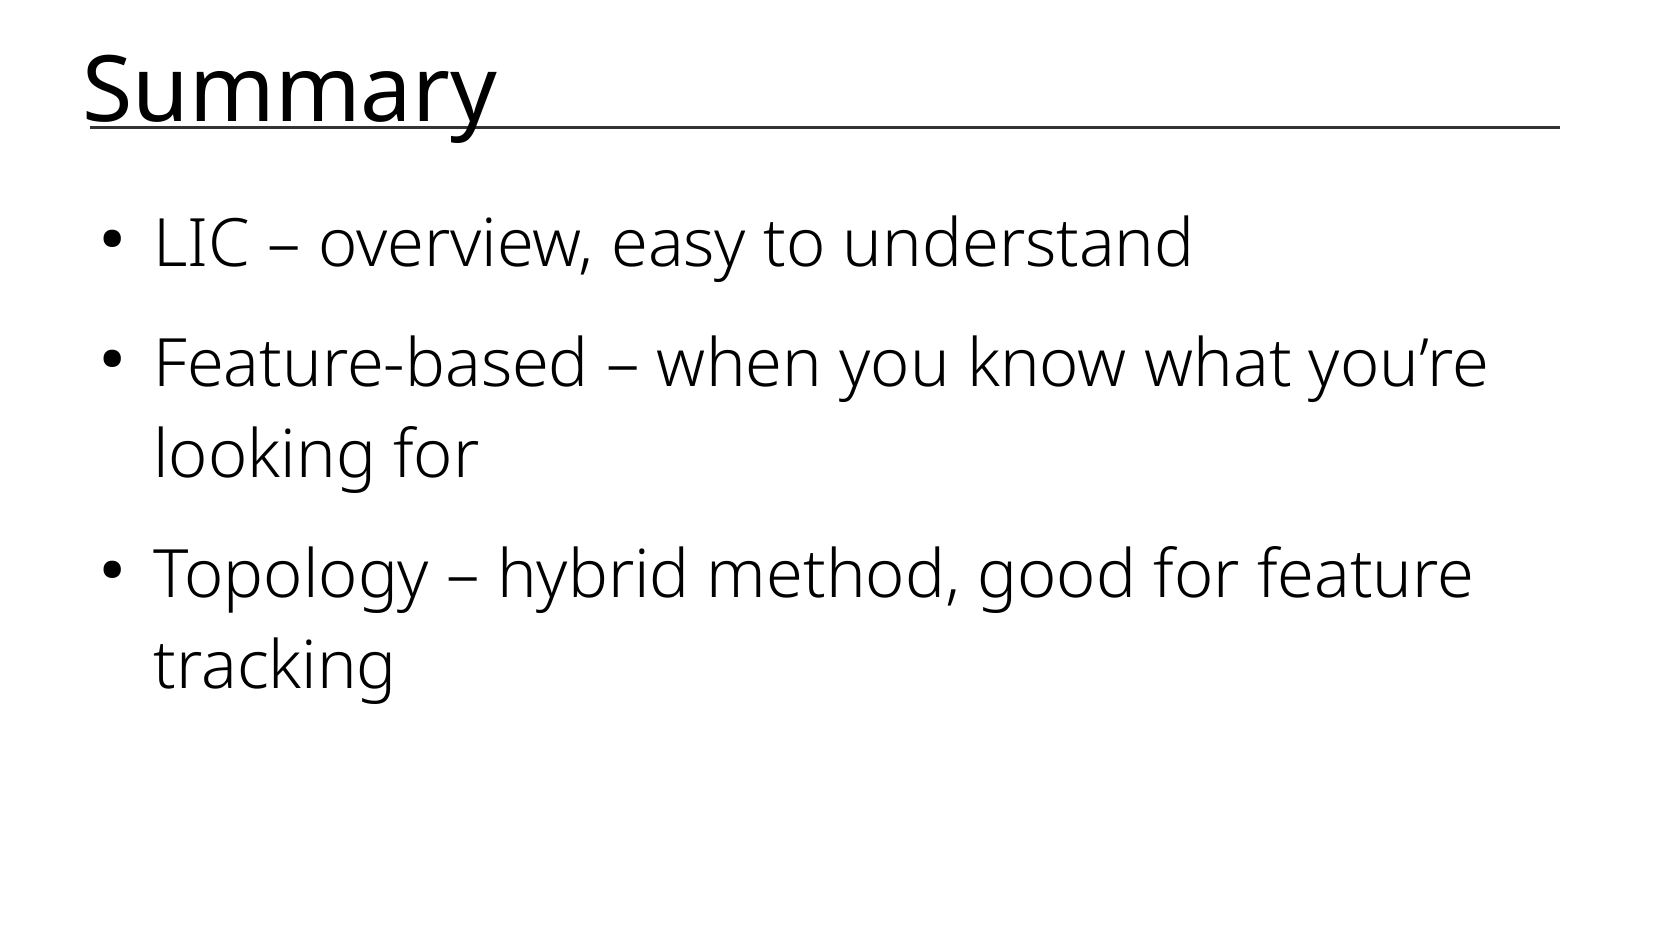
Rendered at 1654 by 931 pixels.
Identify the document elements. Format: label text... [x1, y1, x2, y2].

list LIC – overview, easy to understand Feature-based – when you know what you’re looking for Topology – hybrid method, good for feature tracking [82, 195, 1571, 811]
title Summary [82, 32, 1571, 140]
